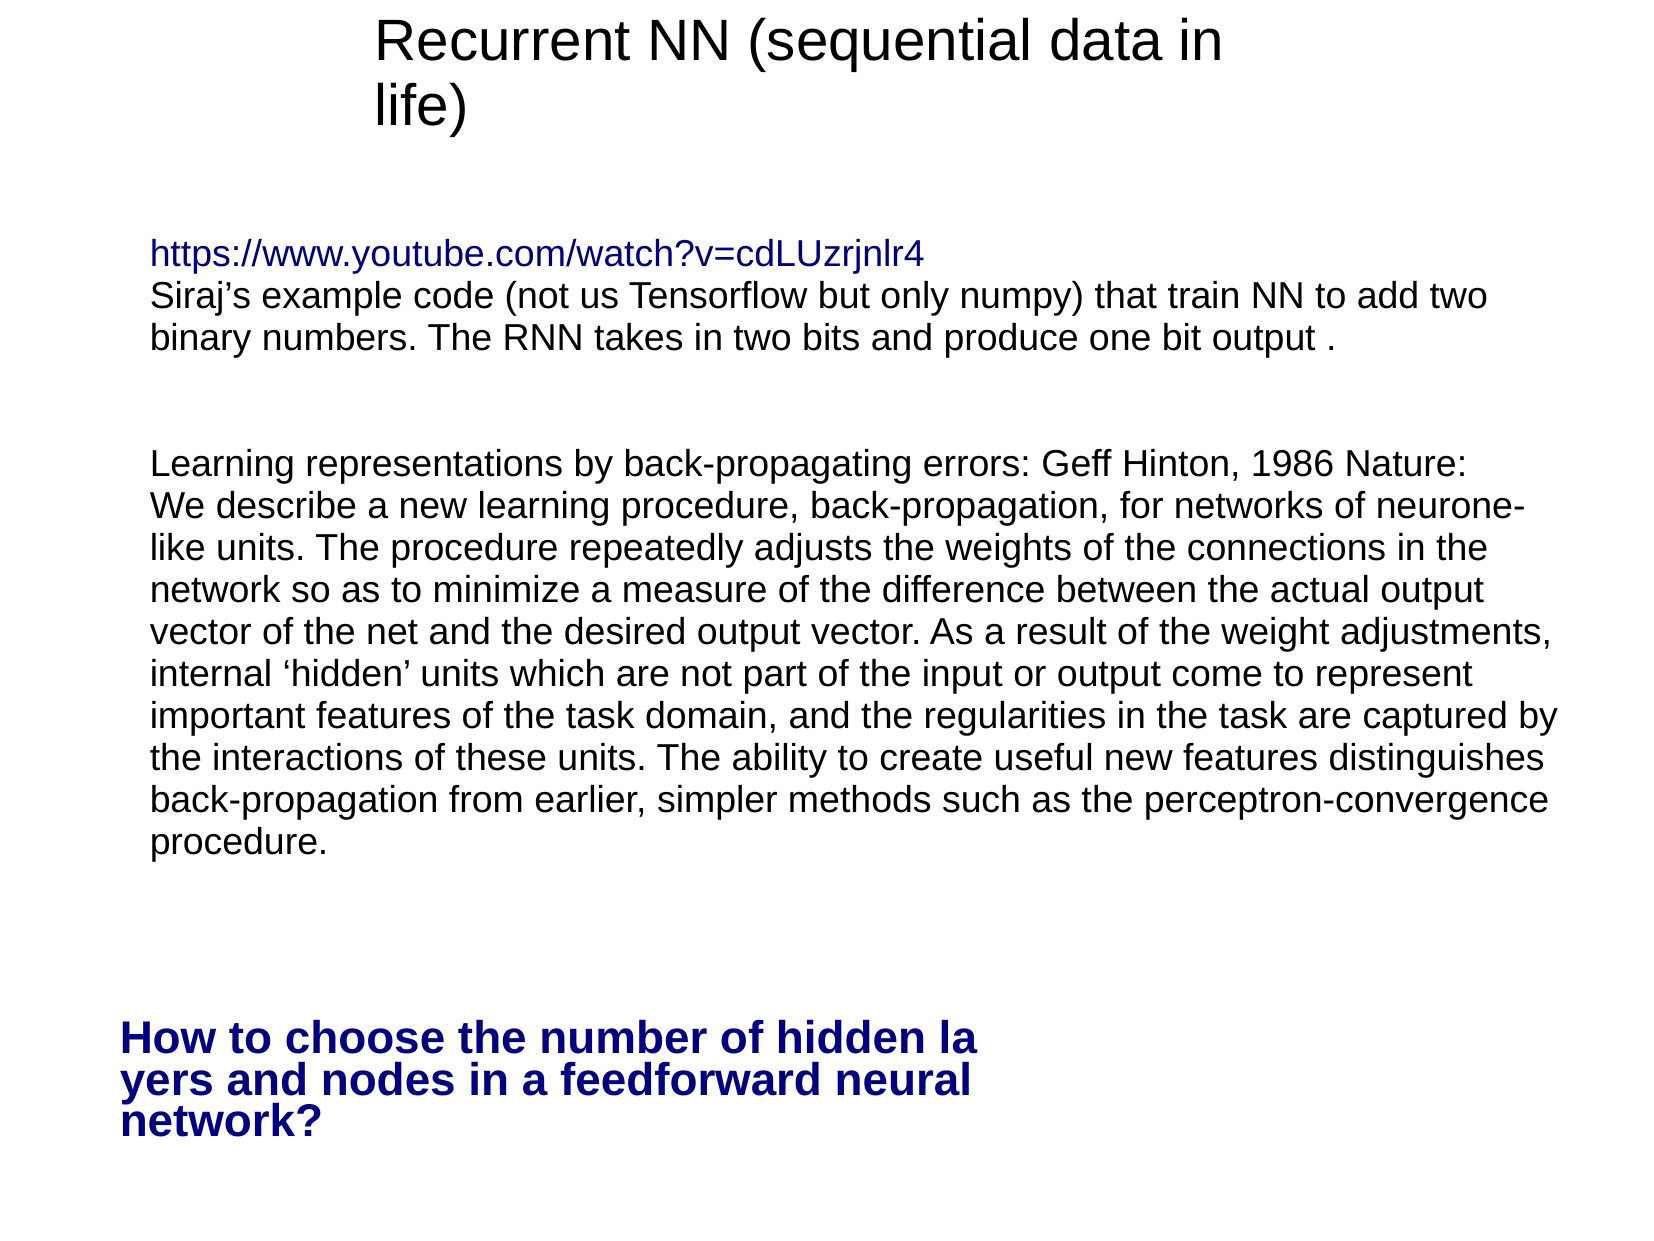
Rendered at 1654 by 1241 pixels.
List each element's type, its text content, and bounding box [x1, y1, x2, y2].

text_box Recurrent NN (sequential data in life) [360, 0, 1246, 187]
text_box How to choose the number of hidden layers and nodes in a feedforward neural network? [105, 1005, 1012, 1120]
text_box https://www.youtube.com/watch?v=cdLUzrjnlr4 Siraj’s example code (not us Tensorflow but only numpy) that train NN to add two binary numbers. The RNN takes in two bits and produce one bit output . Learning representations by back-propagating errors: Geff Hinton, 1986 Nature: We describe a new learning procedure, back-propagation, for networks of neurone-like units. The procedure repeatedly adjusts the weights of the connections in the network so as to minimize a measure of the difference between the actual output vector of the net and the desired output vector. As a result of the weight adjustments, internal ‘hidden’ units which are not part of the input or output come to represent important features of the task domain, and the regularities in the task are captured by the interactions of these units. The ability to create useful new features distinguishes back-propagation from earlier, simpler methods such as the perceptron-convergence procedure. [135, 225, 1576, 996]
